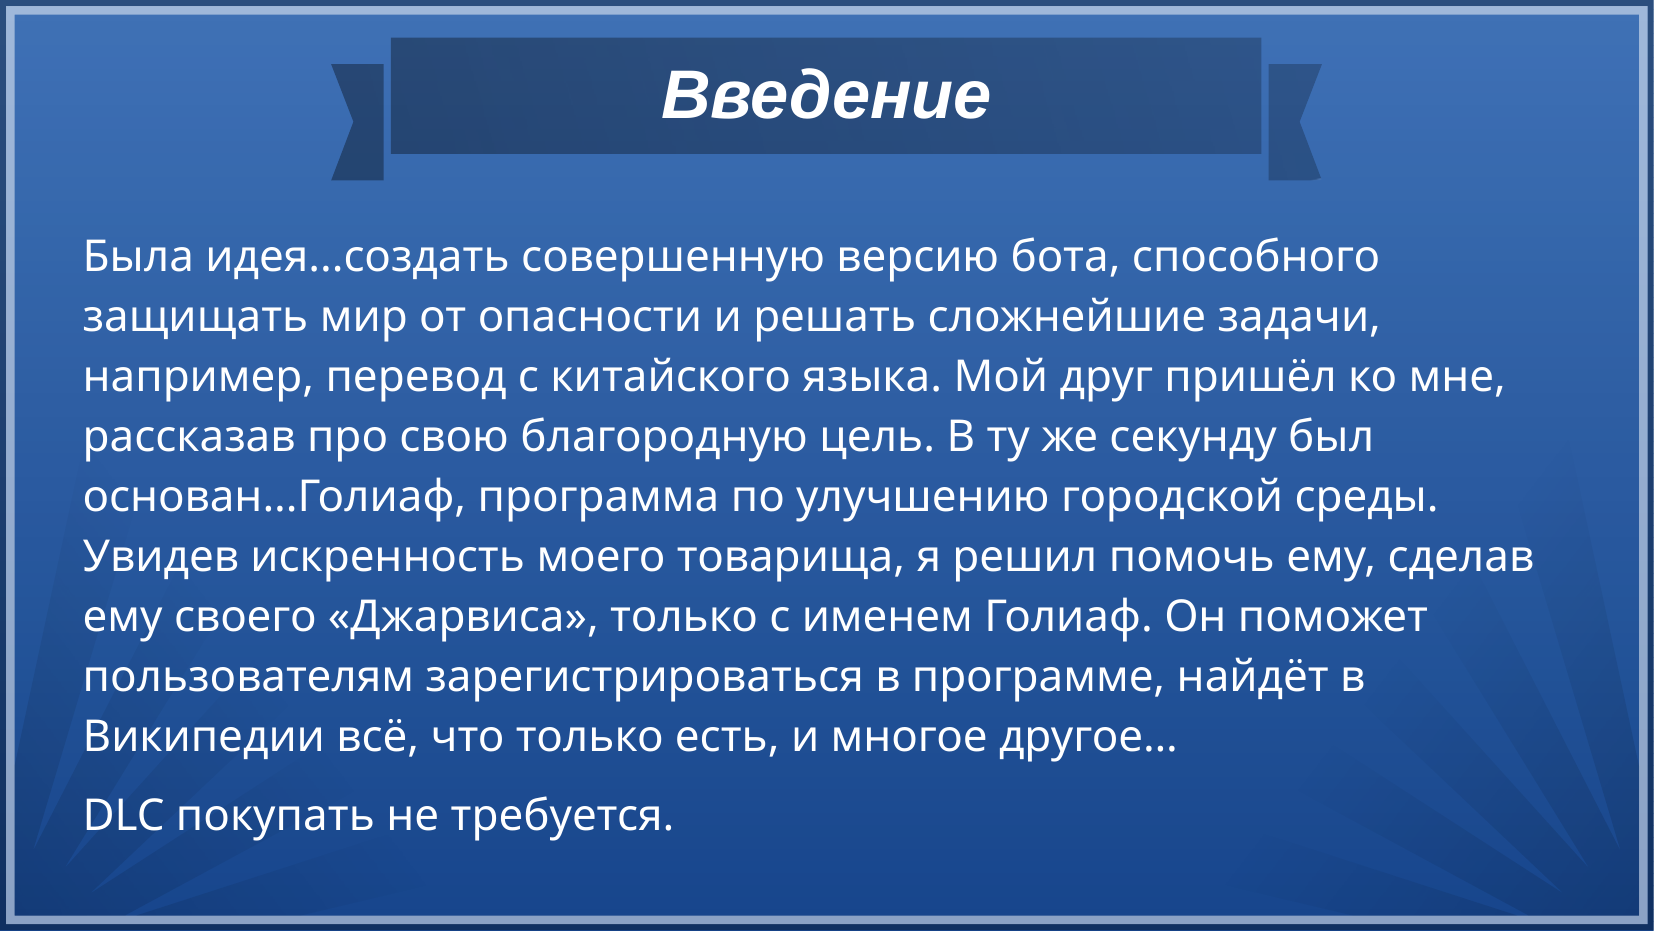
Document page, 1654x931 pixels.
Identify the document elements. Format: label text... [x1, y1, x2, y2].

list Была идея...создать совершенную версию бота, способного защищать мир от опасности и решать сложнейшие задачи, например, перевод с китайского языка. Мой друг пришёл ко мне, рассказав про свою благородную цель. В ту же секунду был основан...Голиаф, программа по улучшению городской среды. Увидев искренность моего товарища, я решил помочь ему, сделав ему своего «Джарвиса», только с именем Голиаф. Он поможет пользователям зарегистрироваться в программе, найдёт в Википедии всё, что только есть, и многое другое… DLC покупать не требуется. [82, 224, 1571, 848]
title Введение [389, 35, 1264, 154]
